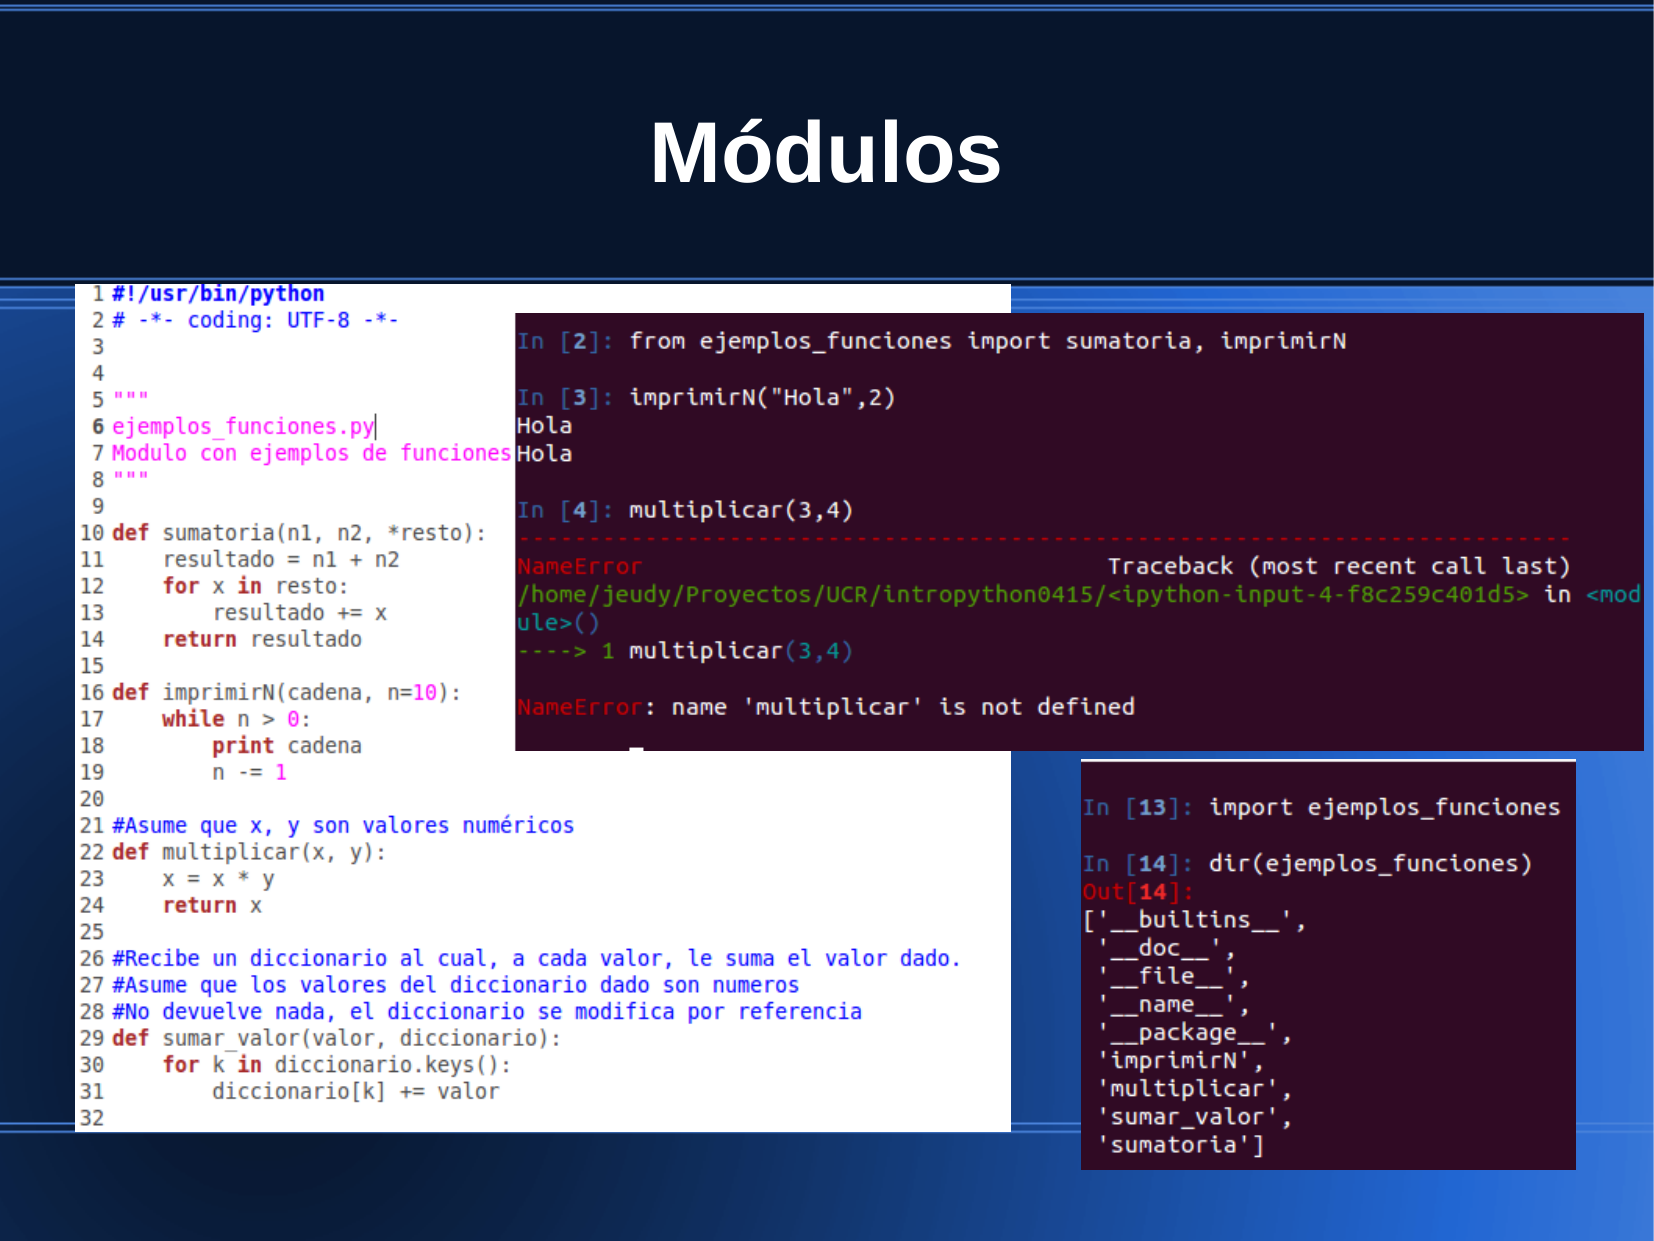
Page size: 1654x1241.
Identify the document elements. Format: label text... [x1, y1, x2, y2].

picture [0, 0, 1654, 1241]
title Módulos [82, 49, 1571, 257]
